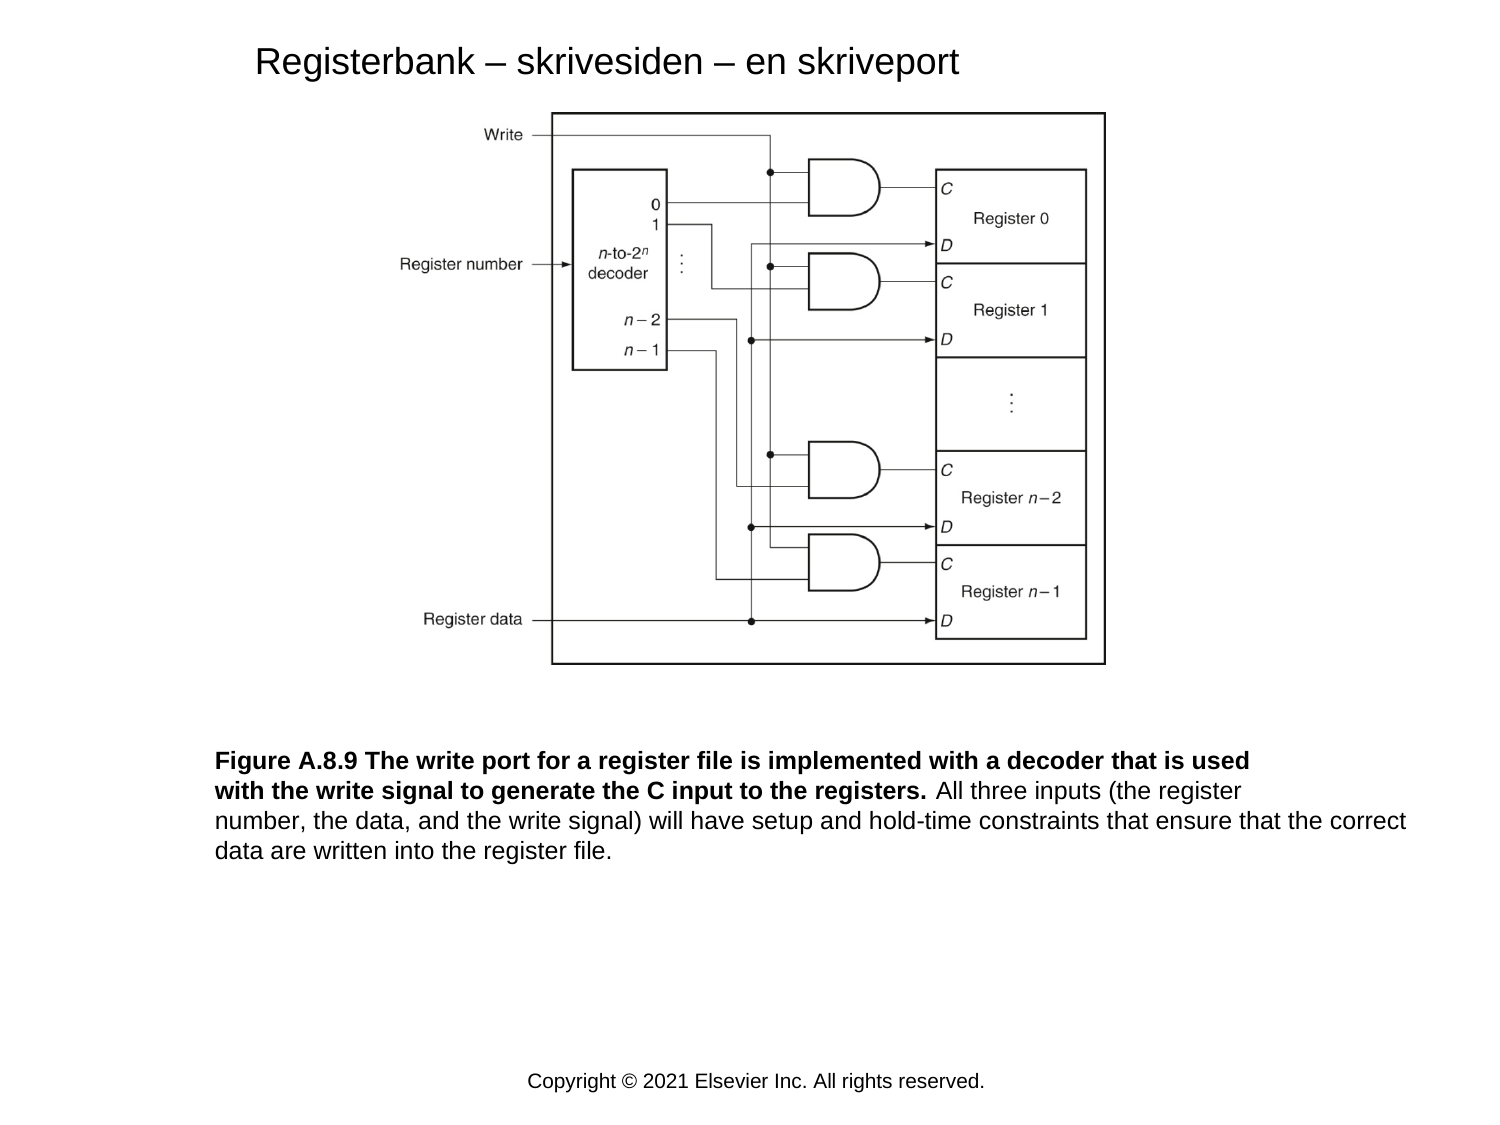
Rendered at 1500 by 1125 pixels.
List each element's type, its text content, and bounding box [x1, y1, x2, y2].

text_box Copyright © 2021 Elsevier Inc. All rights reserved. [512, 1059, 1001, 1101]
picture [399, 112, 1106, 665]
text_box Figure A.8.9 The write port for a register file is implemented with a decoder that is used with the write signal to generate the C input to the registers. All three inputs (the register number, the data, and the write signal) will have setup and hold-time constraints that ensure that the correct data are written into the register file. [200, 736, 1500, 872]
text_box Registerbank – skrivesiden – en skriveport [240, 29, 975, 90]
